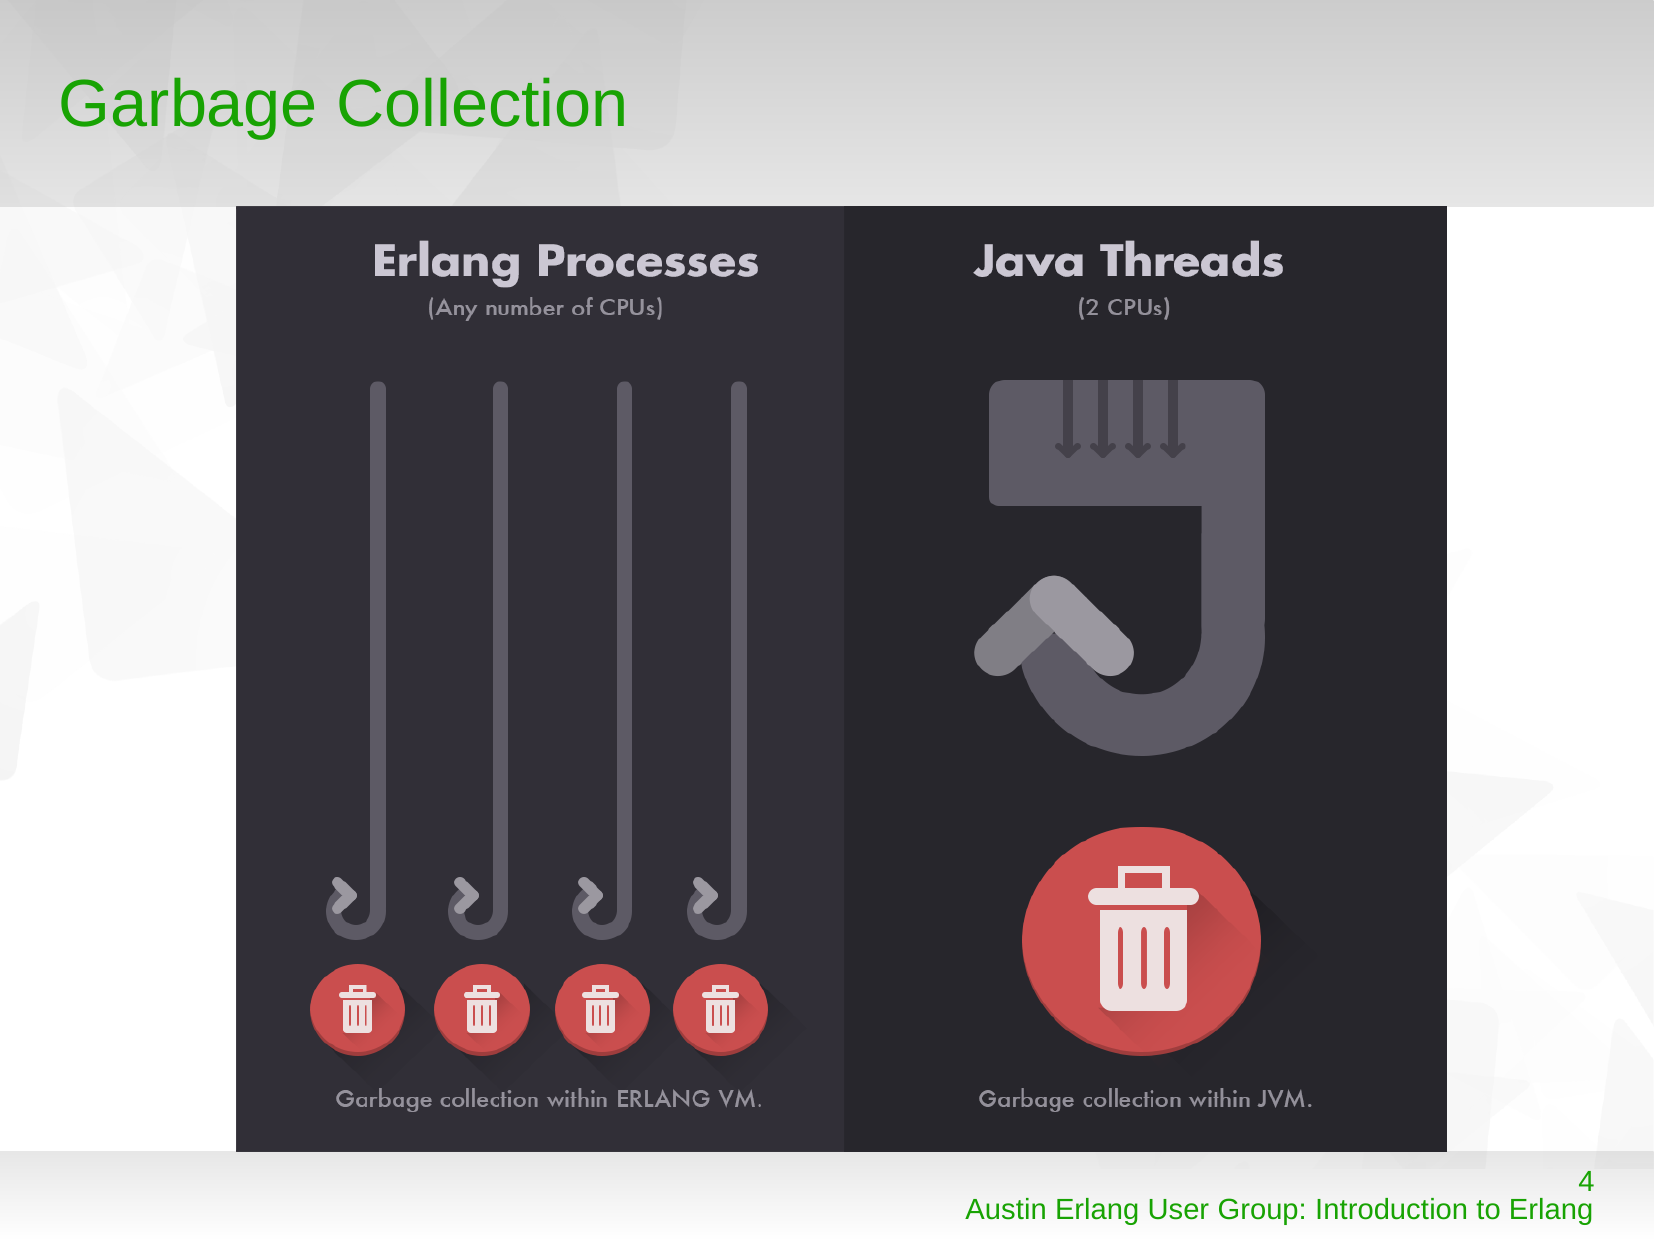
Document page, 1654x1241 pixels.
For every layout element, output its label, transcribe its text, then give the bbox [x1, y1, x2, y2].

picture [0, 0, 1654, 1169]
title Garbage Collection [59, 29, 1595, 178]
